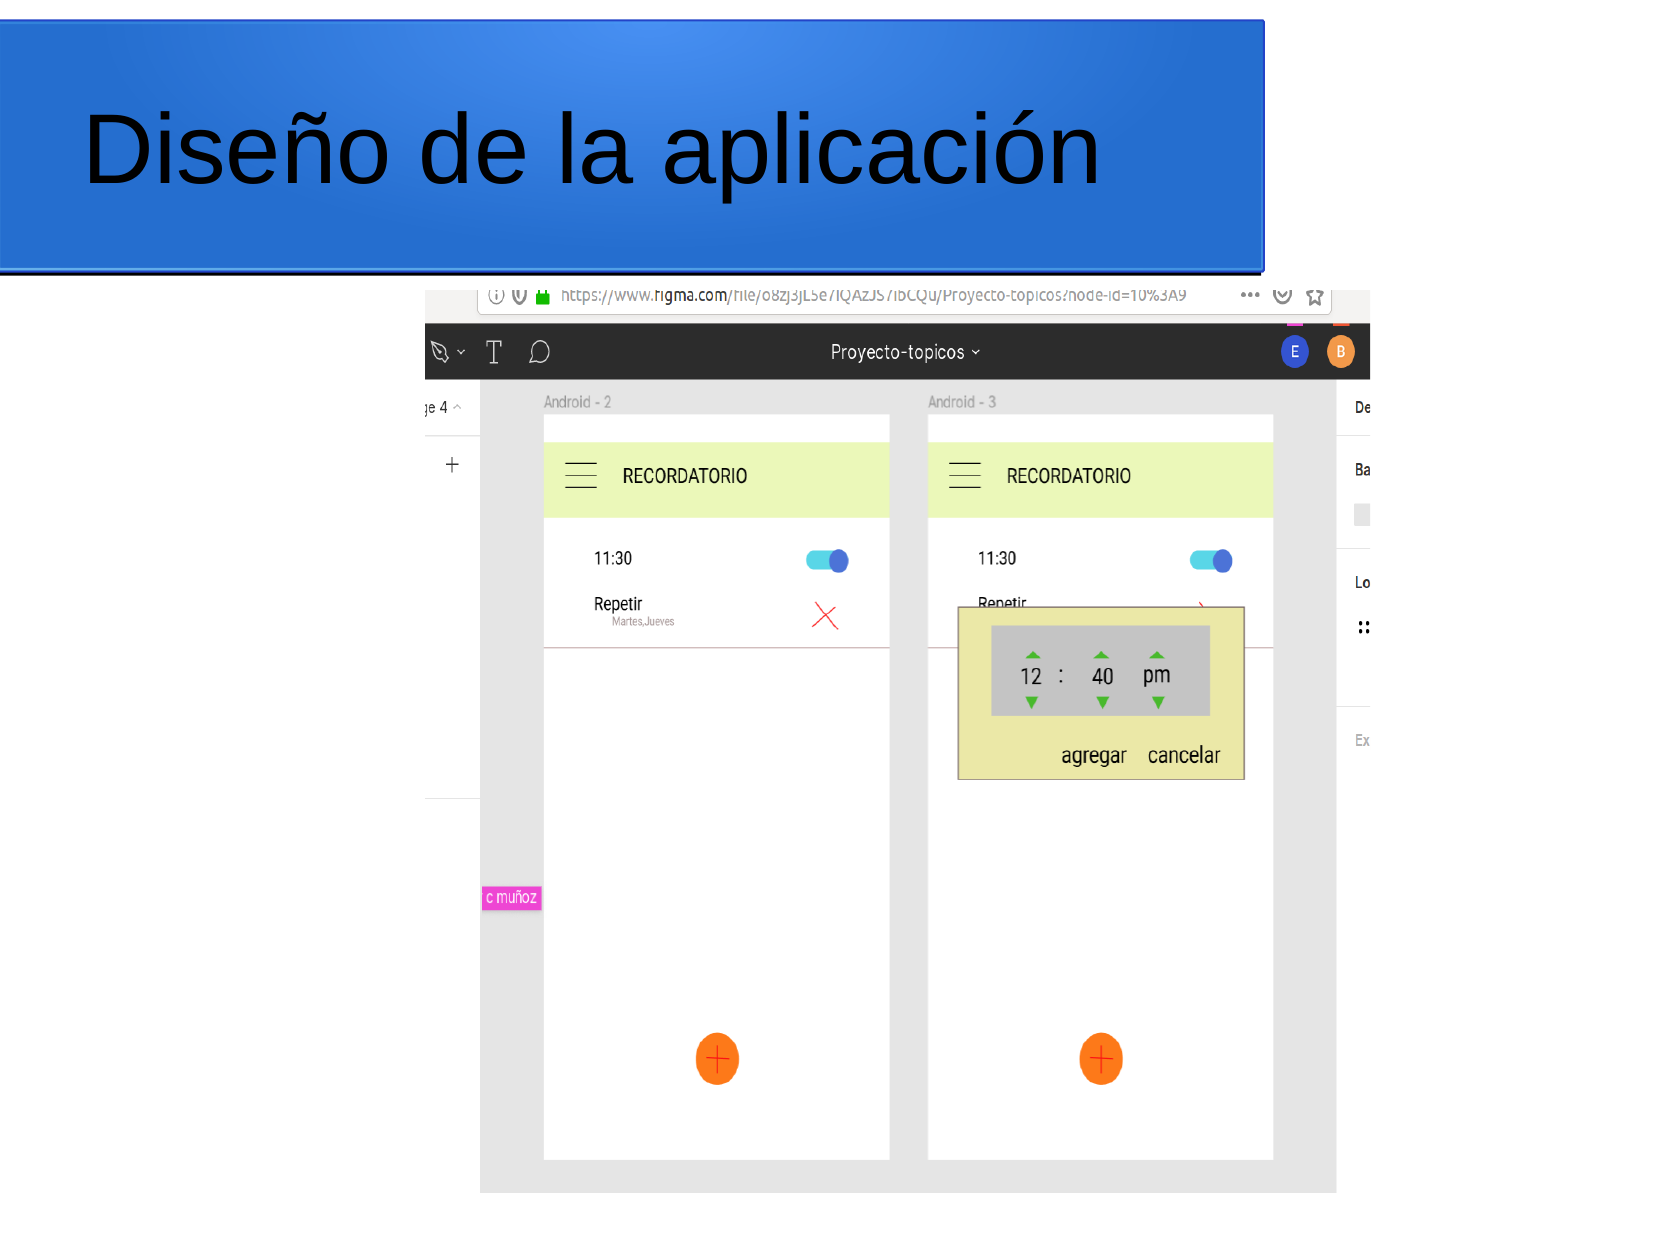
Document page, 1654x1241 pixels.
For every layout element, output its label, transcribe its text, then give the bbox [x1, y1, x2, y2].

title Diseño de la aplicación [82, 47, 1235, 252]
picture [425, 290, 1371, 1193]
